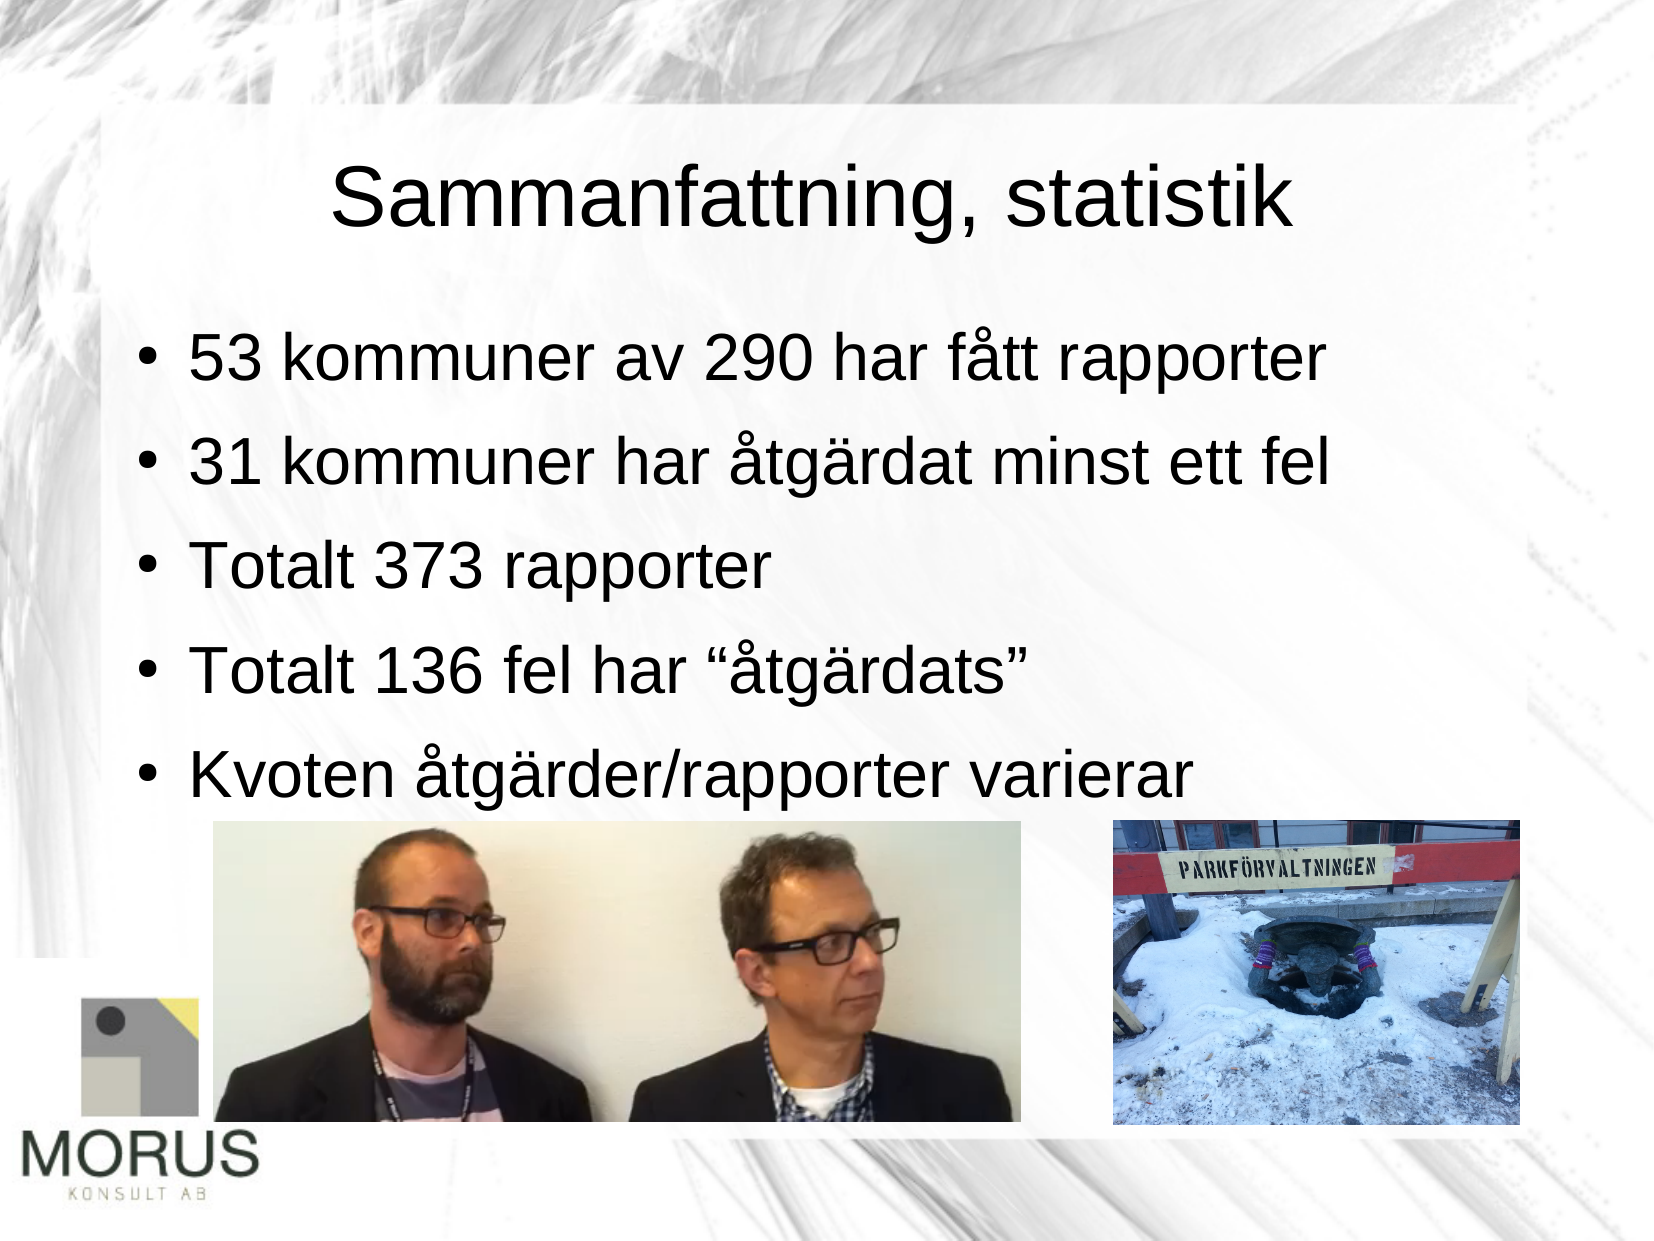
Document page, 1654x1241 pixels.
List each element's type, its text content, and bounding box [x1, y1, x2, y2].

list 53 kommuner av 290 har fått rapporter 31 kommuner har åtgärdat minst ett fel Totalt 373 rapporter Totalt 136 fel har “åtgärdats” Kvoten åtgärder/rapporter varierar [118, 319, 1571, 1040]
picture [0, 0, 1654, 1241]
title Sammanfattning, statistik [118, 112, 1506, 281]
